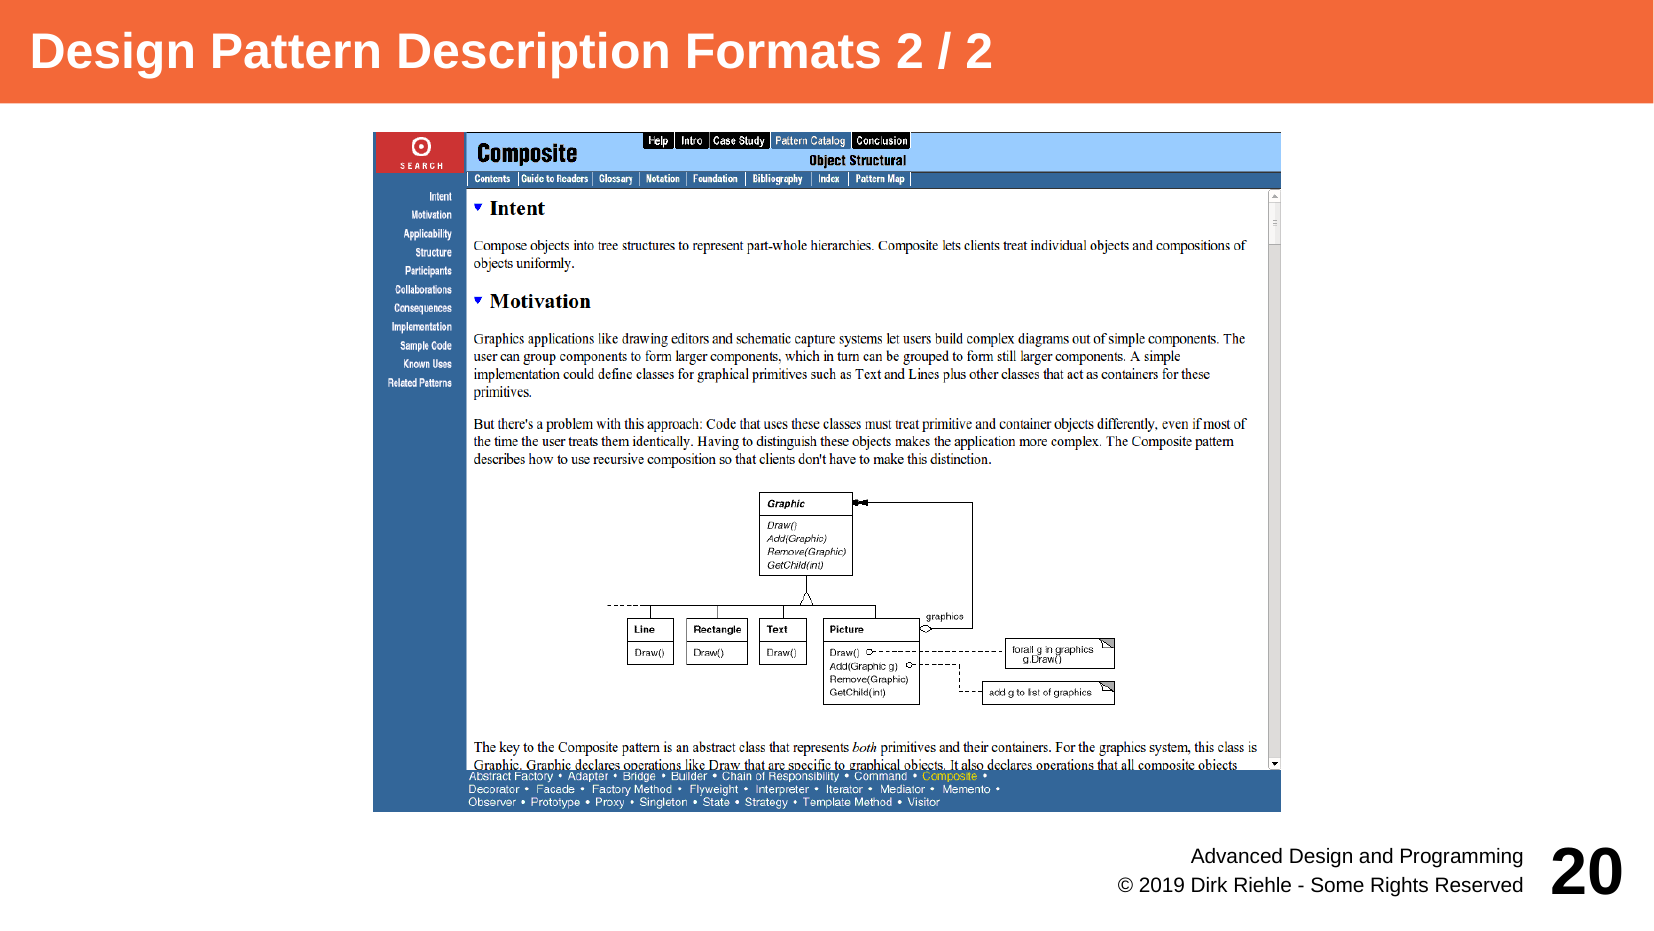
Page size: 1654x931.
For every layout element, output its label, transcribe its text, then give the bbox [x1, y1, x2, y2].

picture [373, 132, 1281, 813]
title Design Pattern Description Formats 2 / 2 [0, 0, 1654, 104]
